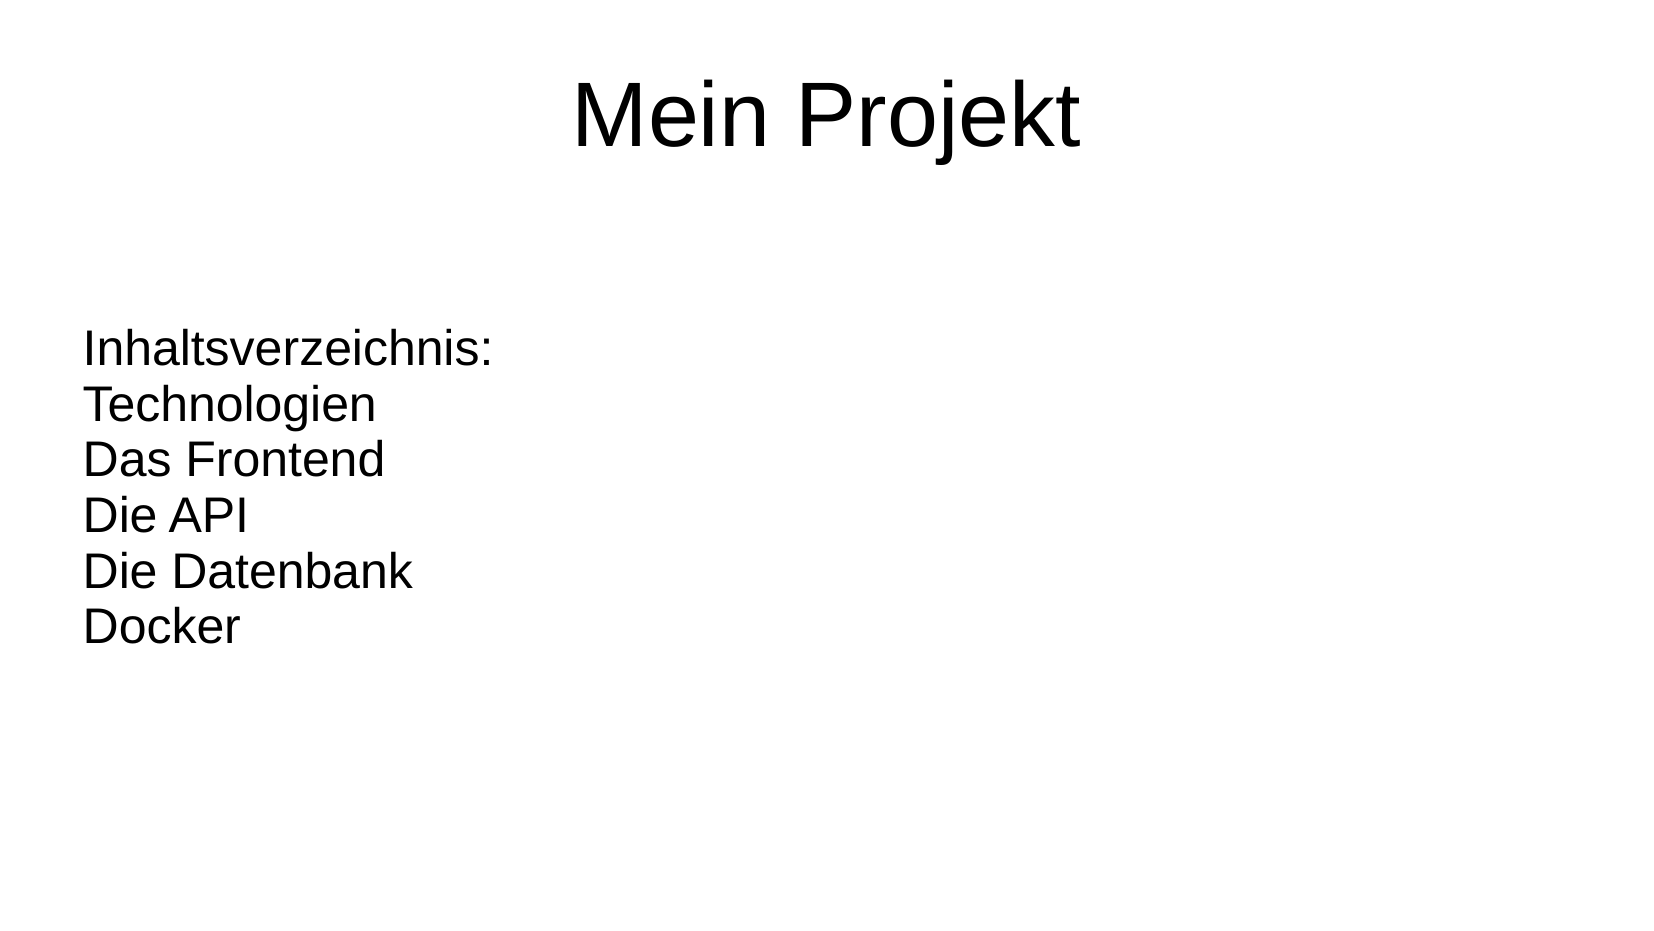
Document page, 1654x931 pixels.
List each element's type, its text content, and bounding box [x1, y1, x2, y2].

subtitle Inhaltsverzeichnis: Technologien Das Frontend Die API Die Datenbank Docker [82, 217, 1571, 758]
title Mein Projekt [82, 37, 1571, 193]
